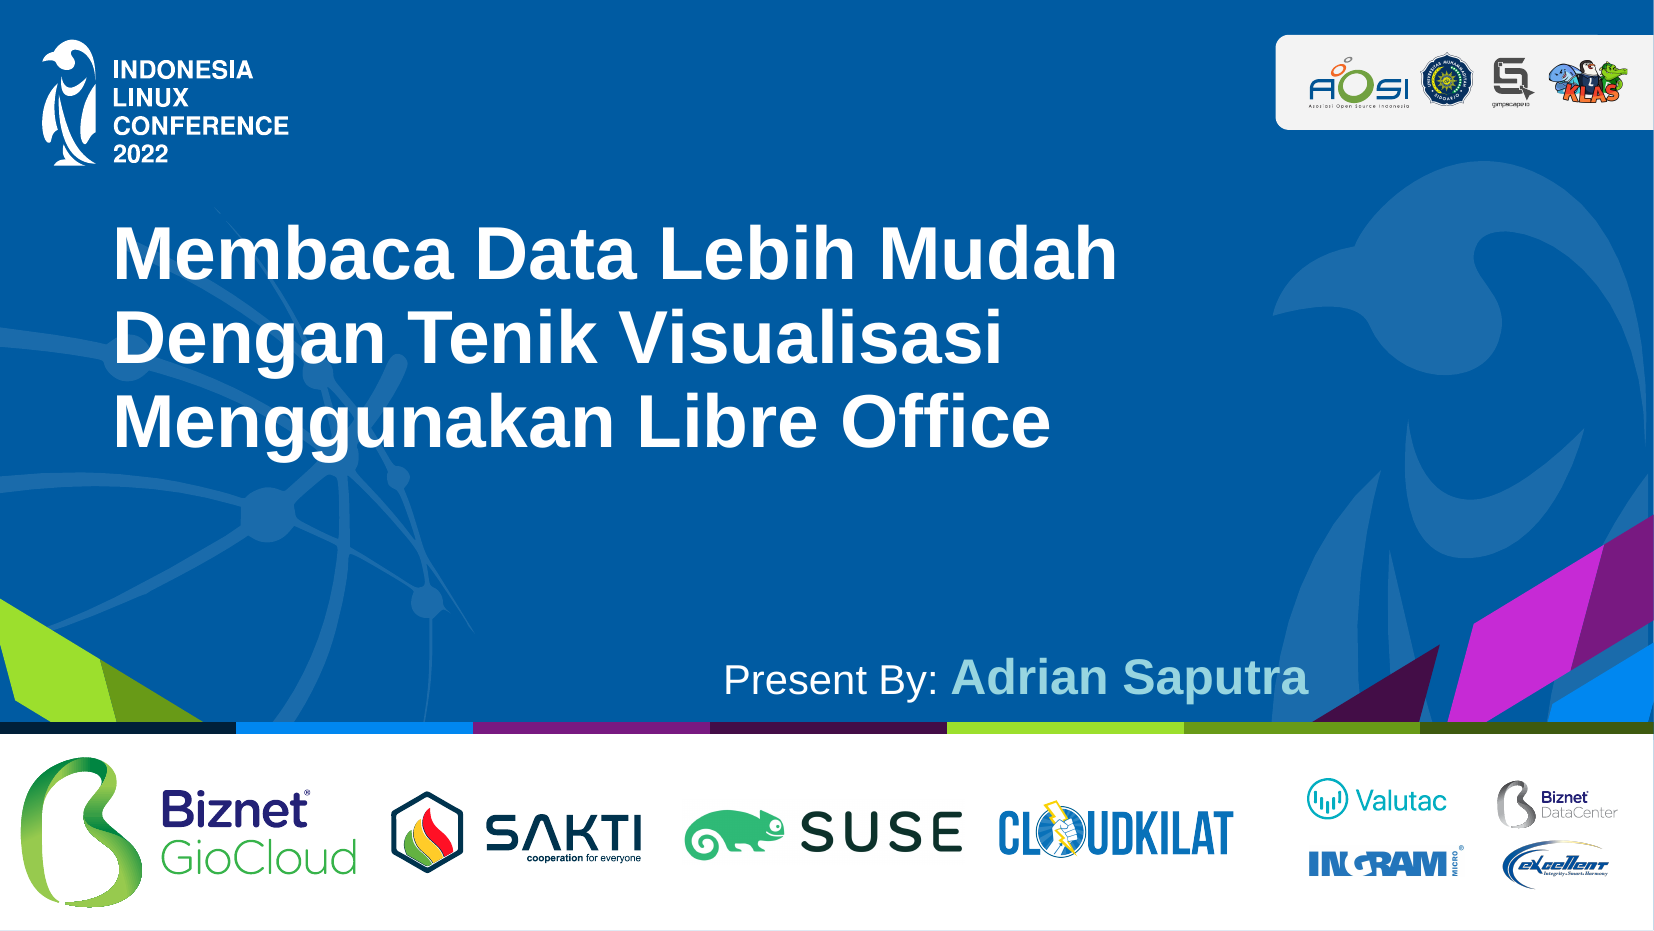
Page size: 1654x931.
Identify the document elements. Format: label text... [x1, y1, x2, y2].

picture [682, 799, 965, 865]
picture [1420, 52, 1474, 106]
picture [626, 855, 634, 862]
picture [1309, 845, 1465, 877]
text_box Present By: Adrian Saputra [637, 641, 1324, 713]
picture [999, 800, 1234, 858]
picture [1548, 60, 1628, 103]
picture [1496, 840, 1620, 890]
title Membaca Data Lebih Mudah Dengan Tenik Visualisasi Menggunakan Libre Office [112, 58, 1388, 617]
picture [601, 855, 616, 859]
